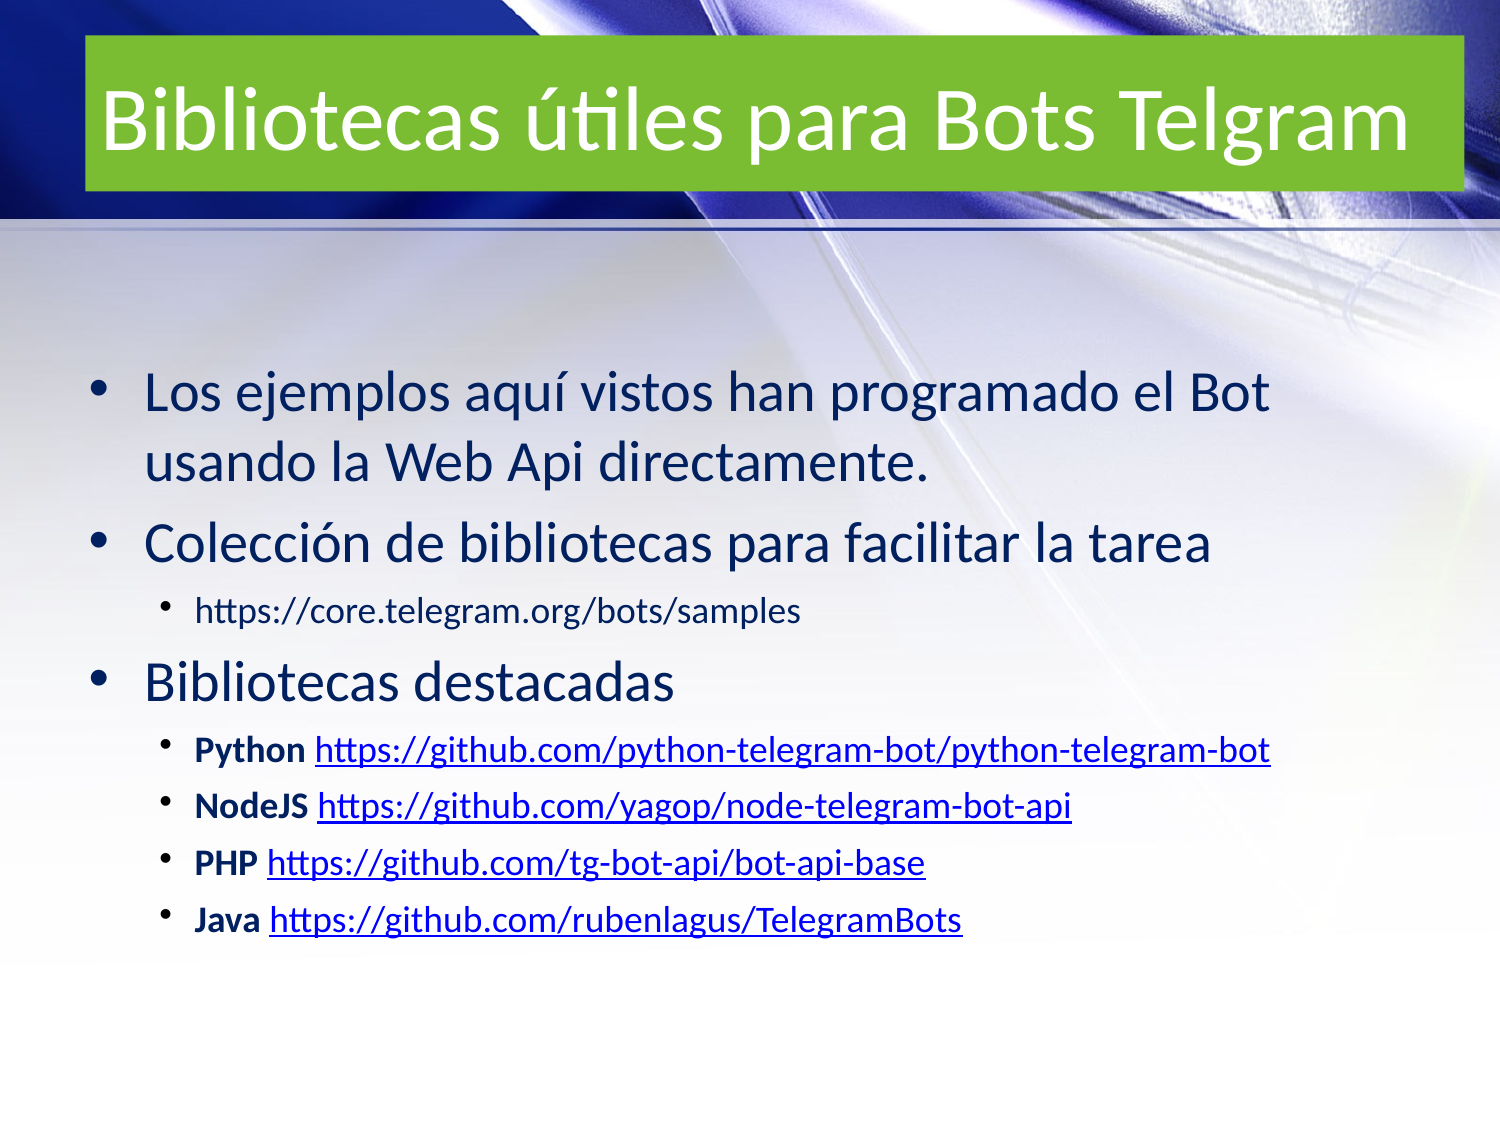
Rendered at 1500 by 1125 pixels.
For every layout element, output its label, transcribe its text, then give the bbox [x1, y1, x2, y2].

picture [0, 0, 1500, 1125]
text_box Los ejemplos aquí vistos han programado el Bot usando la Web Api directamente. Colección de bibliotecas para facilitar la tarea https://core.telegram.org/bots/samples Bibliotecas destacadas Python https://github.com/python-telegram-bot/python-telegram-bot NodeJS https://github.com/yagop/node-telegram-bot-api PHP https://github.com/tg-bot-api/bot-api-base Java https://github.com/rubenlagus/TelegramBots [73, 345, 1424, 989]
text_box Bibliotecas útiles para Bots Telgram [85, 35, 1465, 192]
